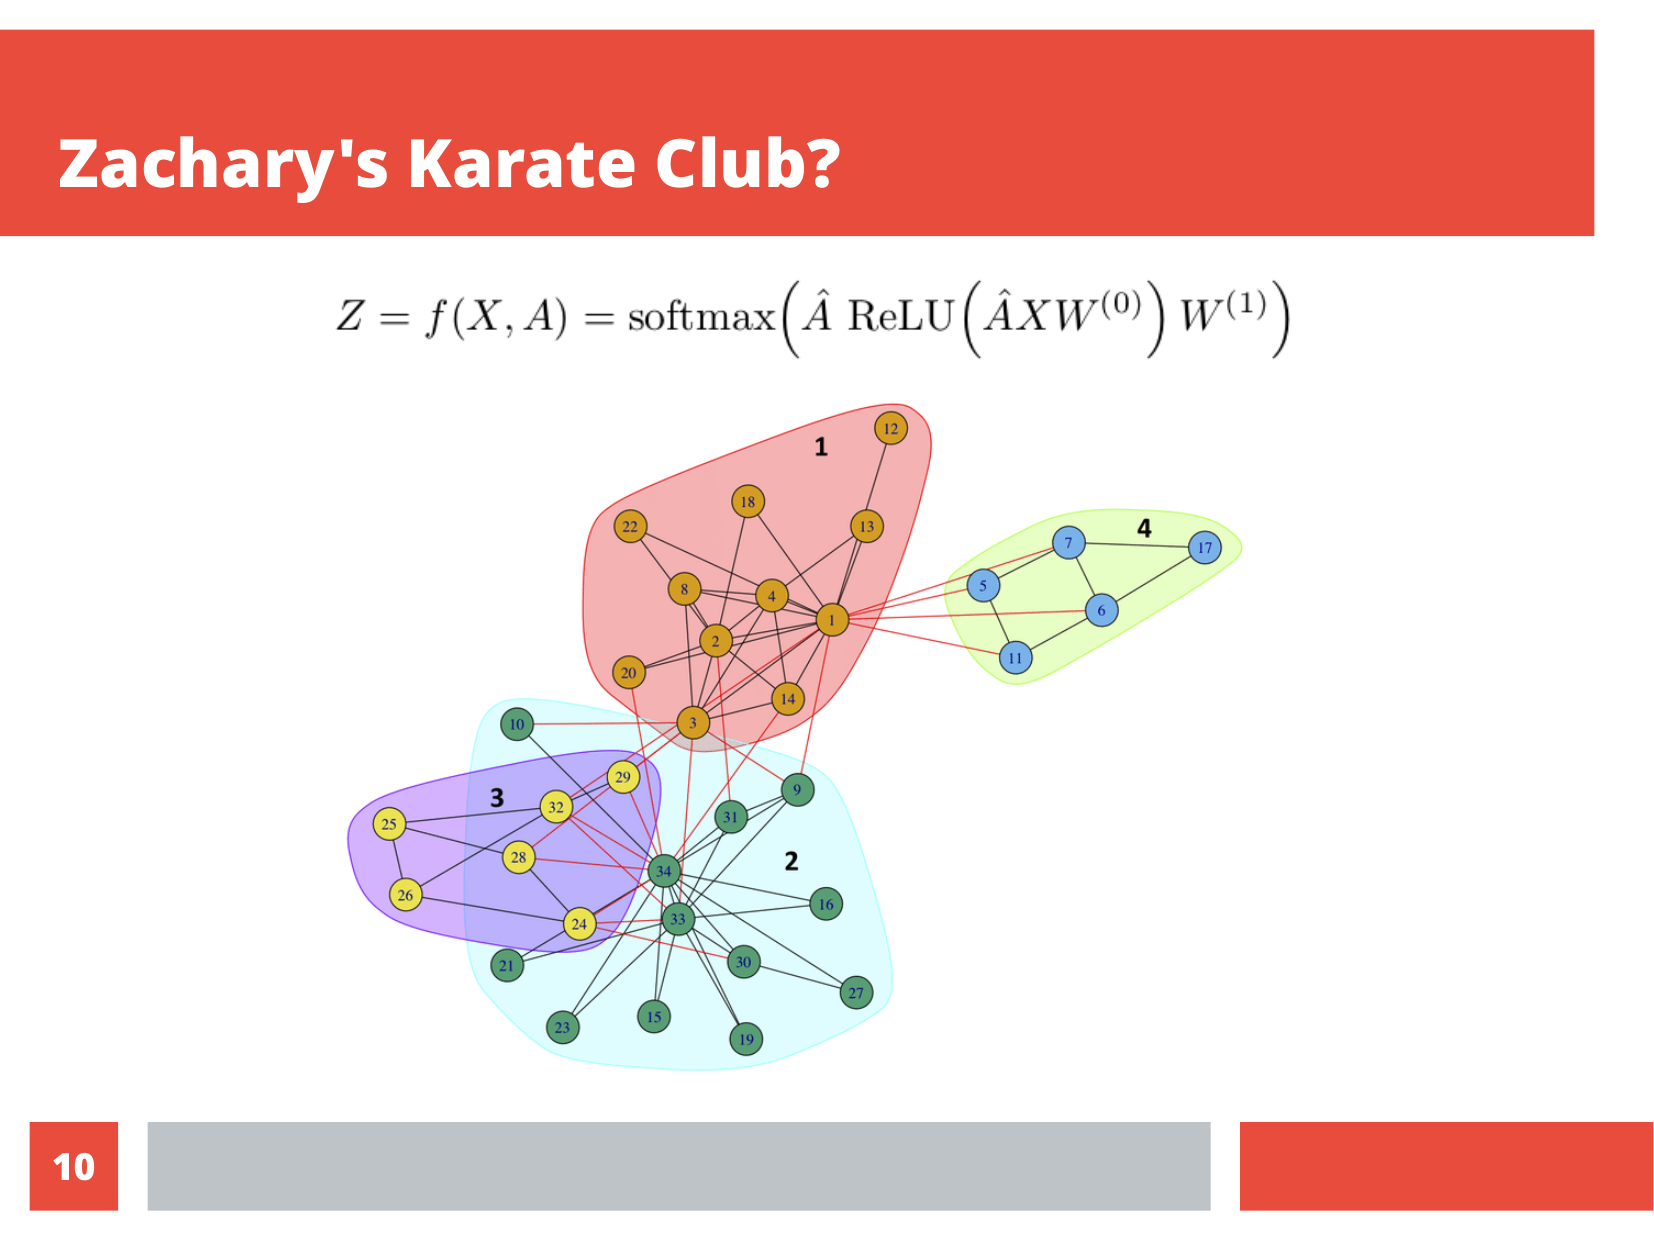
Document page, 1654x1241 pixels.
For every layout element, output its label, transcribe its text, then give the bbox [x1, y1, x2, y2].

picture [330, 384, 1264, 1087]
picture [286, 259, 1312, 382]
title Zachary's Karate Club? [59, 59, 1595, 207]
